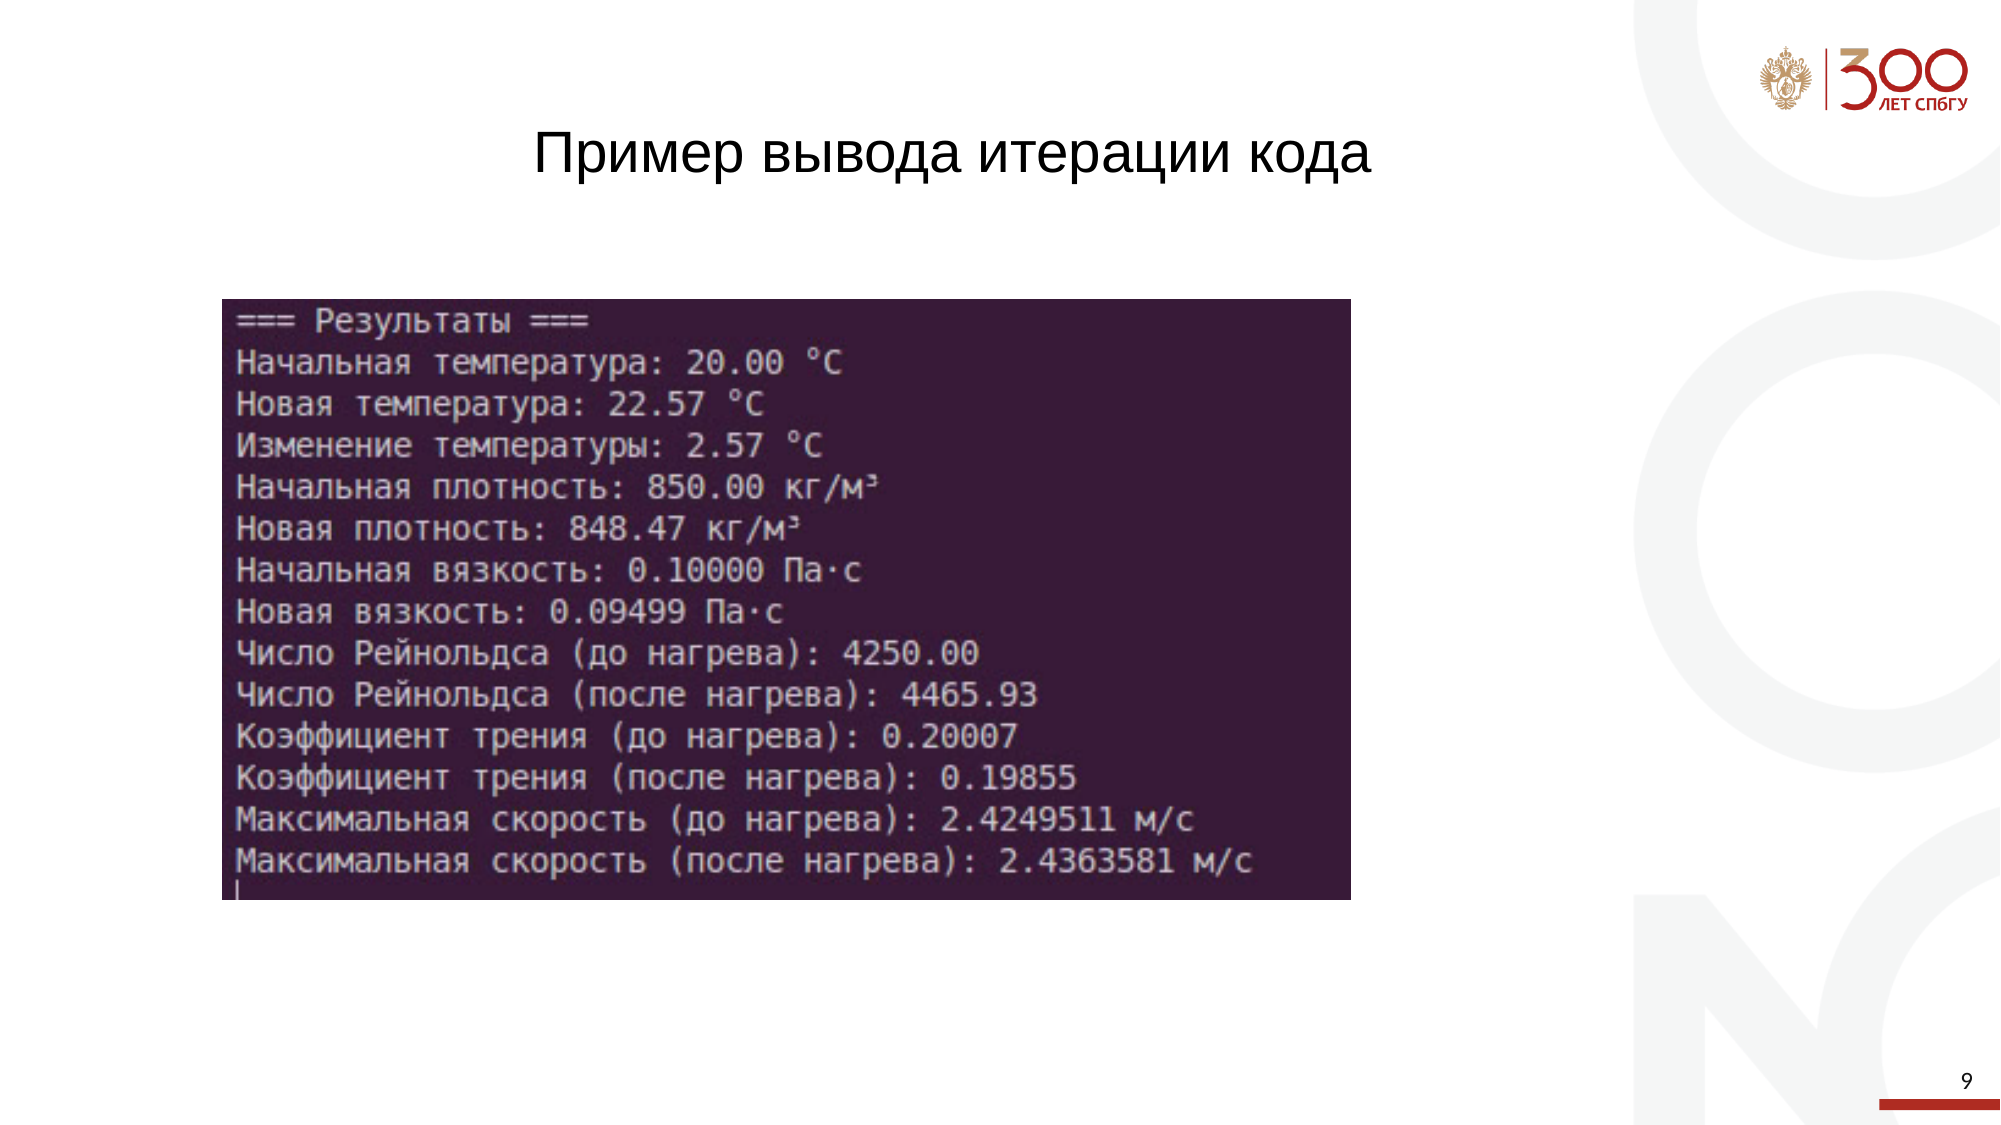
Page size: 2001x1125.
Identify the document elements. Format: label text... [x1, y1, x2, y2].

picture [222, 299, 1351, 901]
picture [1620, 0, 2000, 1125]
text_box <number> [1879, 1059, 1989, 1099]
text_box Пример вывода итерации кода [518, 112, 1388, 193]
